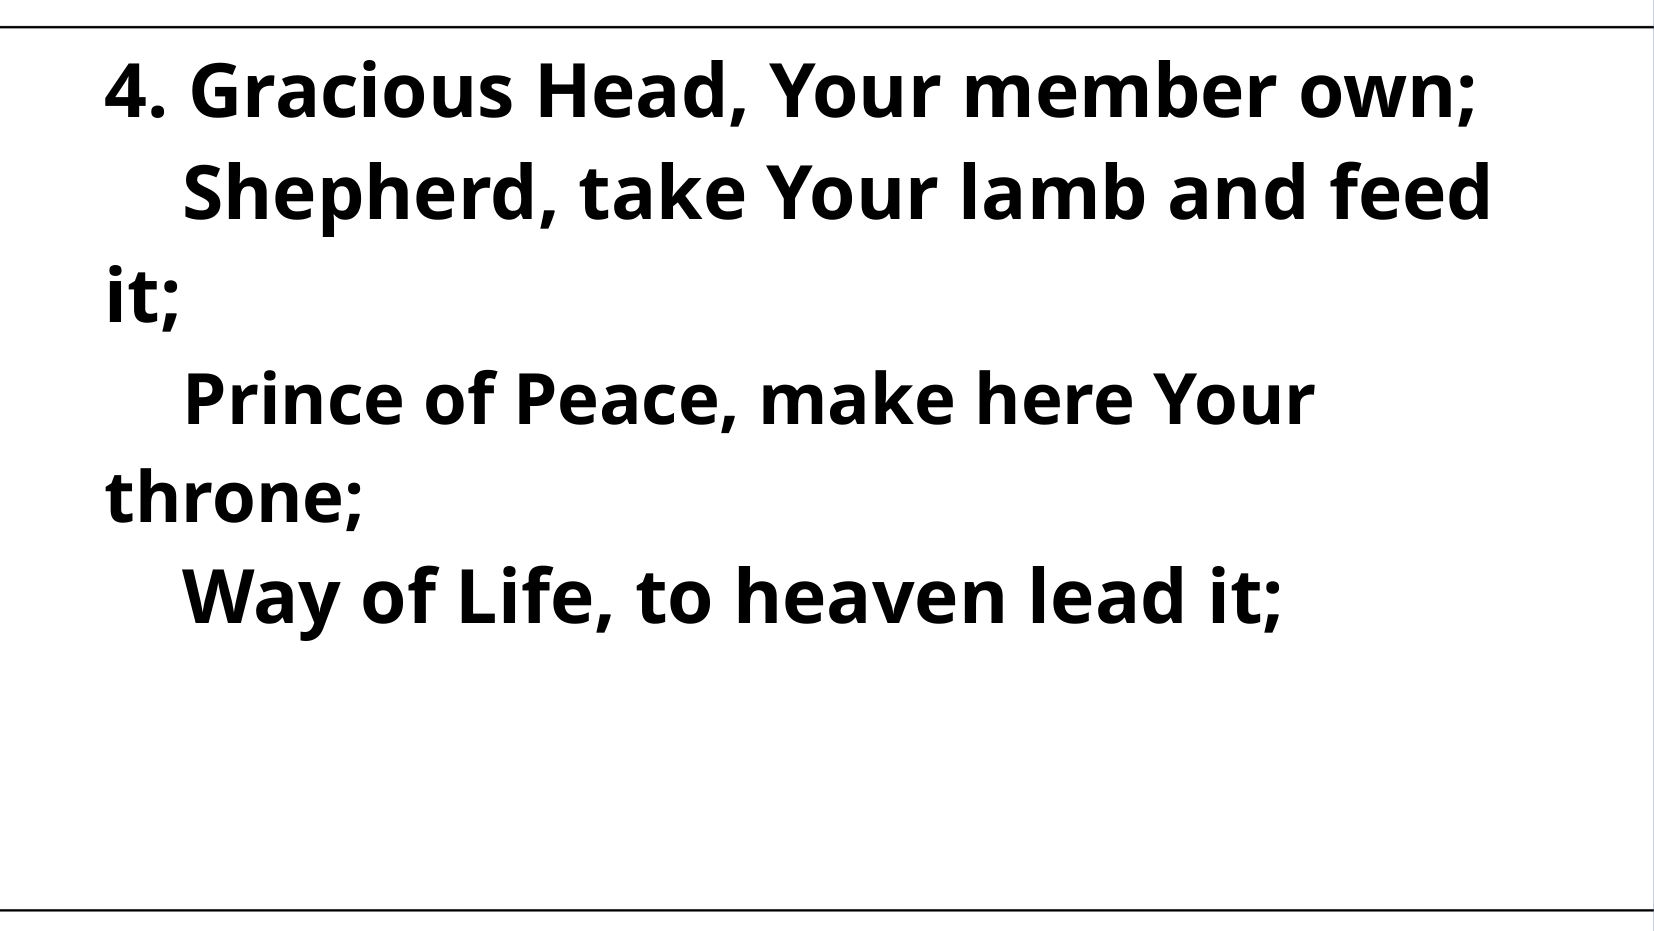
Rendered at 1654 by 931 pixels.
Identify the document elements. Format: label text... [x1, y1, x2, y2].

picture [0, 0, 1654, 931]
text_box 4. Gracious Head, Your member own; Shepherd, take Your lamb and feed it; Prince of Peace, make here Your throne; Way of Life, to heaven lead it; [90, 30, 1561, 451]
